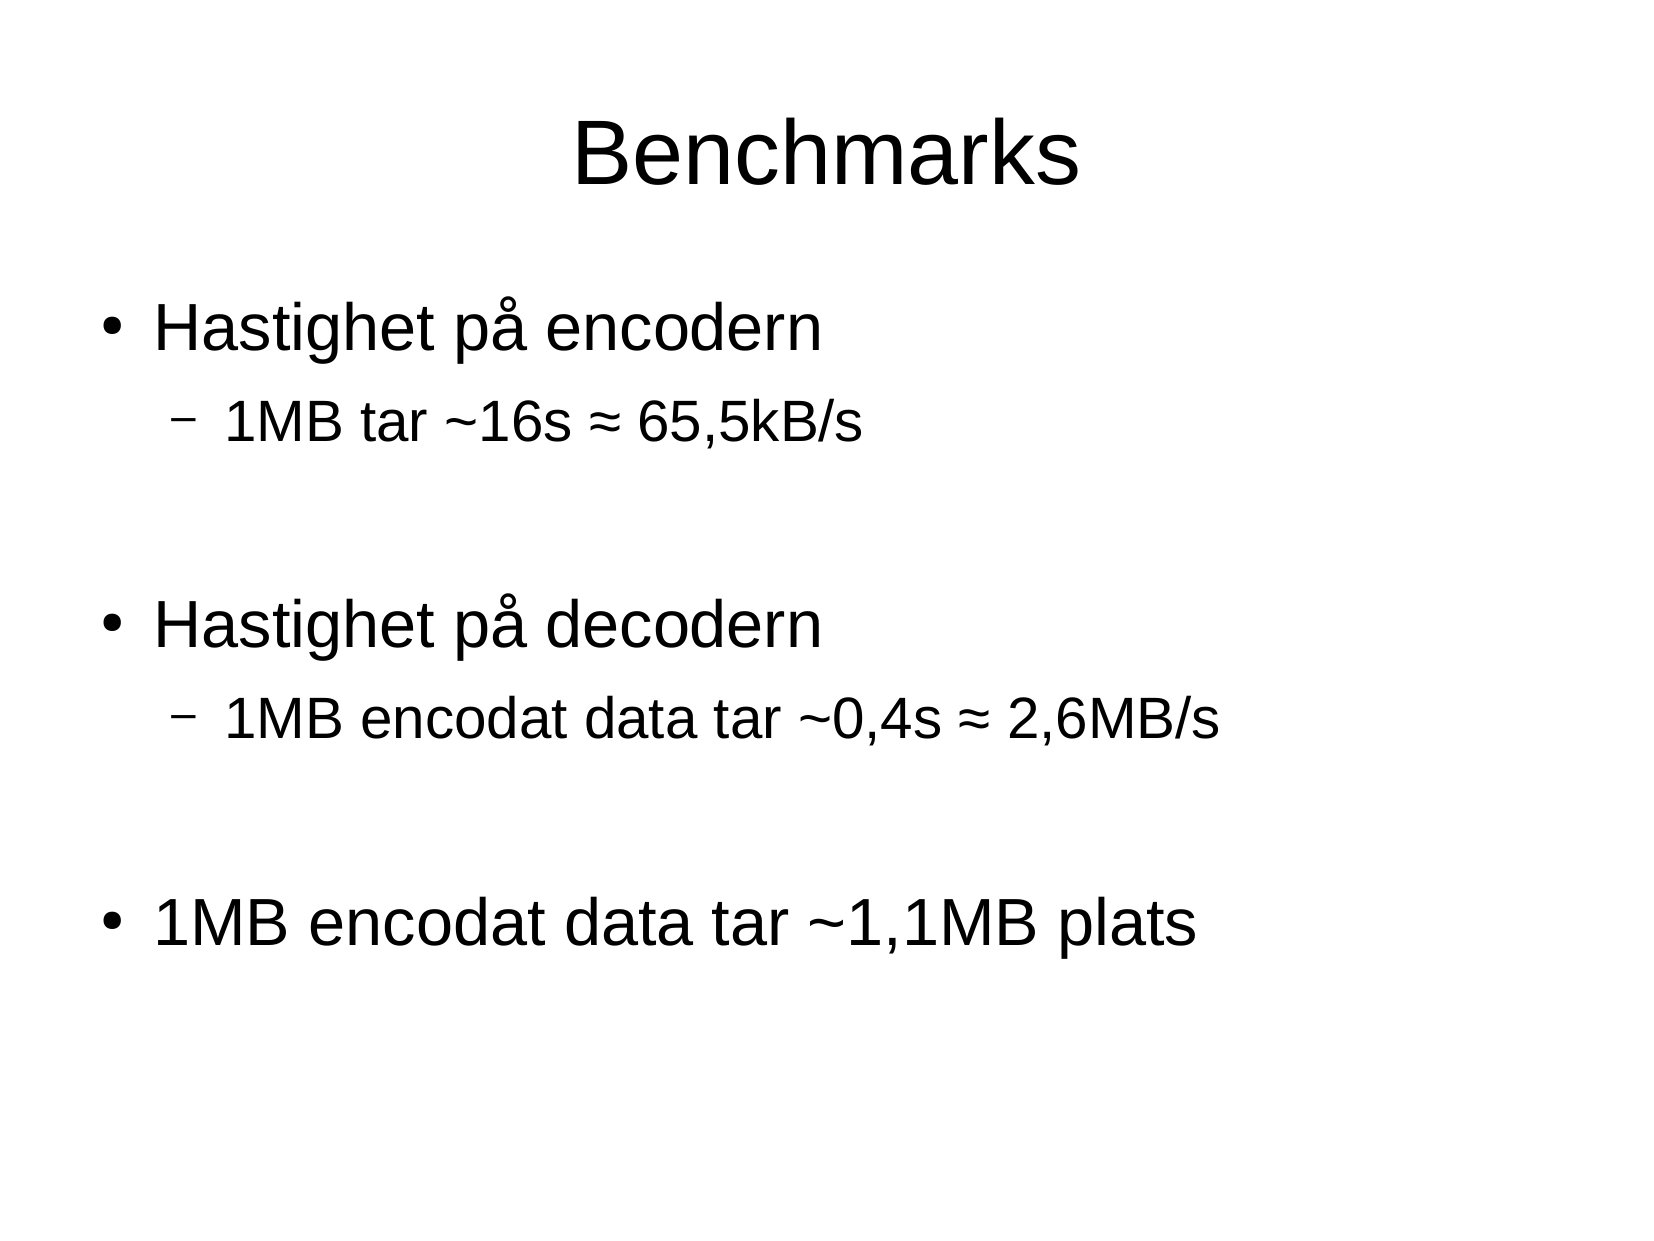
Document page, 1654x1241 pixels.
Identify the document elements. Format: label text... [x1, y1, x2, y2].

list Hastighet på encodern 1MB tar ~16s ≈ 65,5kB/s Hastighet på decodern 1MB encodat data tar ~0,4s ≈ 2,6MB/s 1MB encodat data tar ~1,1MB plats [82, 290, 1571, 1010]
title Benchmarks [82, 49, 1571, 257]
